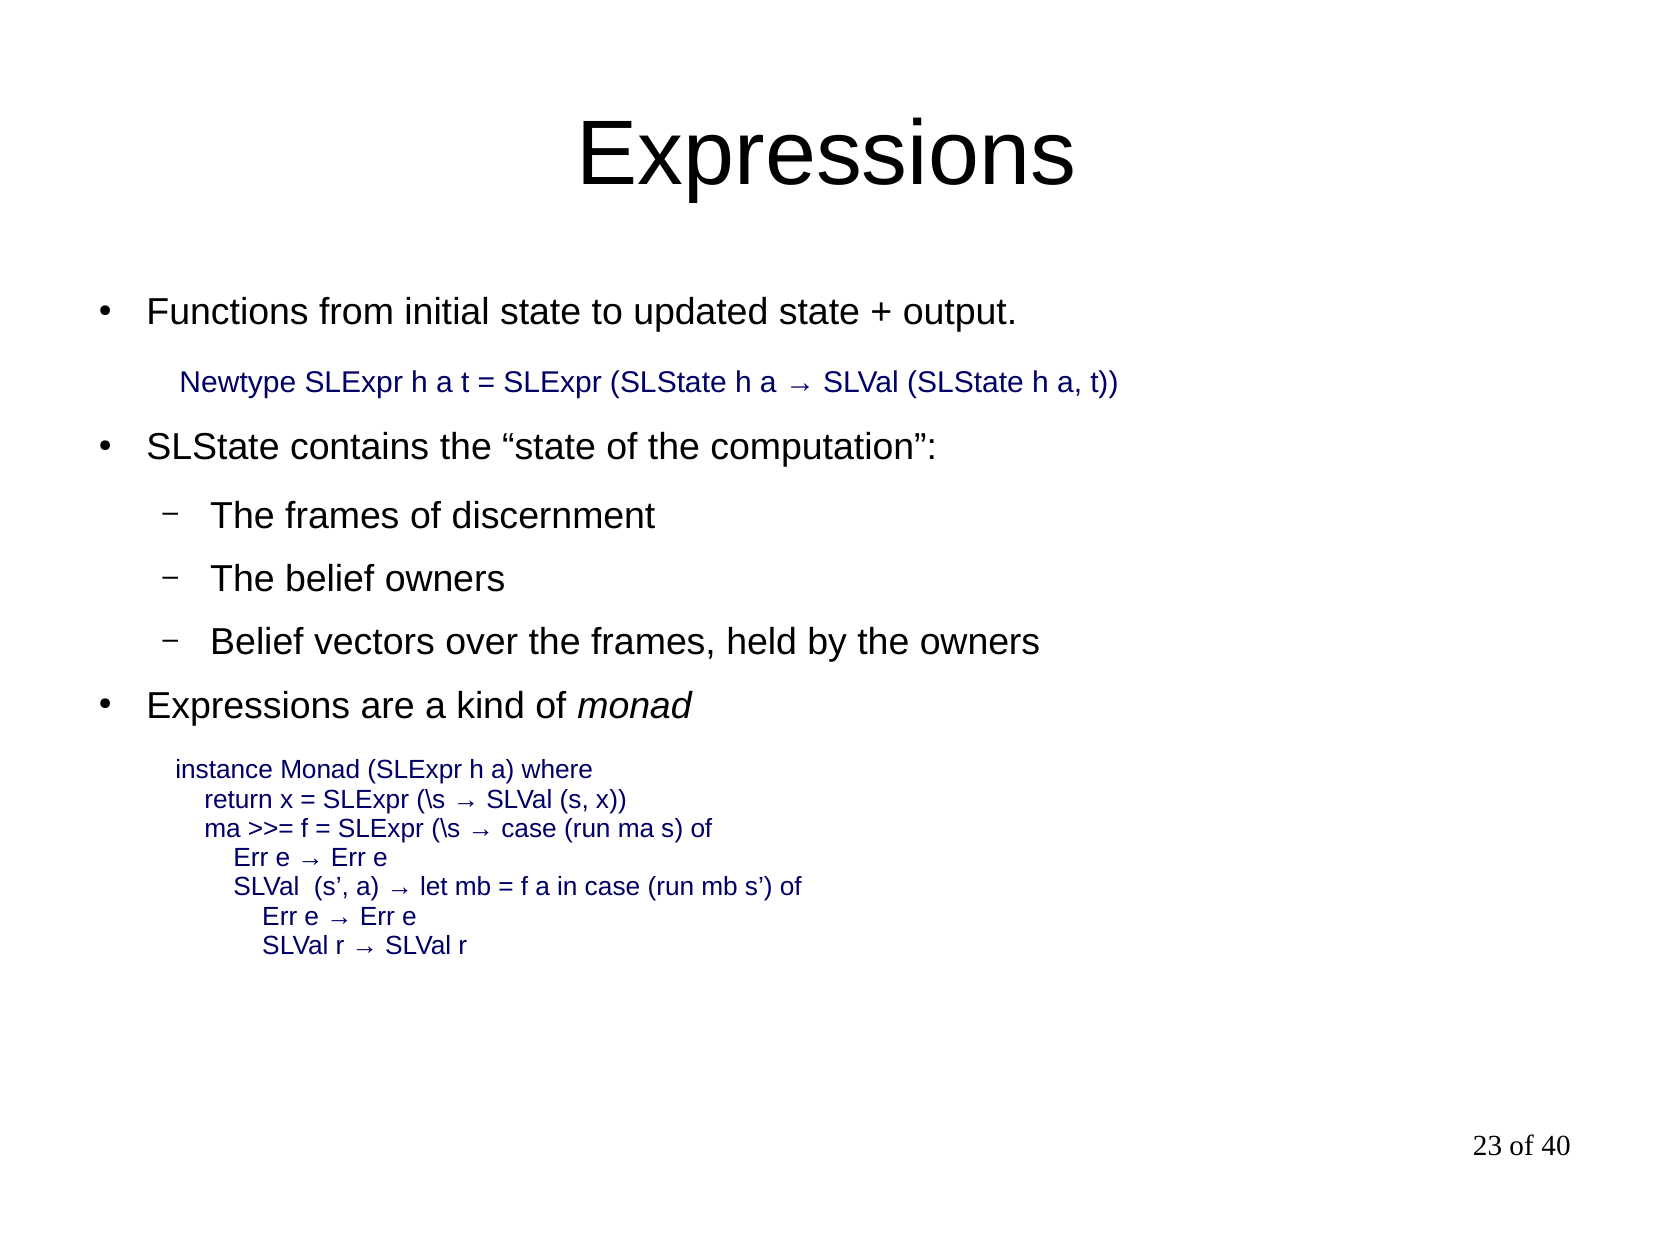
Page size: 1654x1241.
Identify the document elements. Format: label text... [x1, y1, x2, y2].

list Functions from initial state to updated state + output. Newtype SLExpr h a t = SLExpr (SLState h a → SLVal (SLState h a, t)) SLState contains the “state of the computation”: The frames of discernment The belief owners Belief vectors over the frames, held by the owners Expressions are a kind of monad instance Monad (SLExpr h a) where return x = SLExpr (\s → SLVal (s, x)) ma >>= f = SLExpr (\s → case (run ma s) of Err e → Err e SLVal (s’, a) → let mb = f a in case (run mb s’) of Err e → Err e SLVal r → SLVal r [82, 290, 1571, 1010]
title Expressions [82, 49, 1571, 257]
